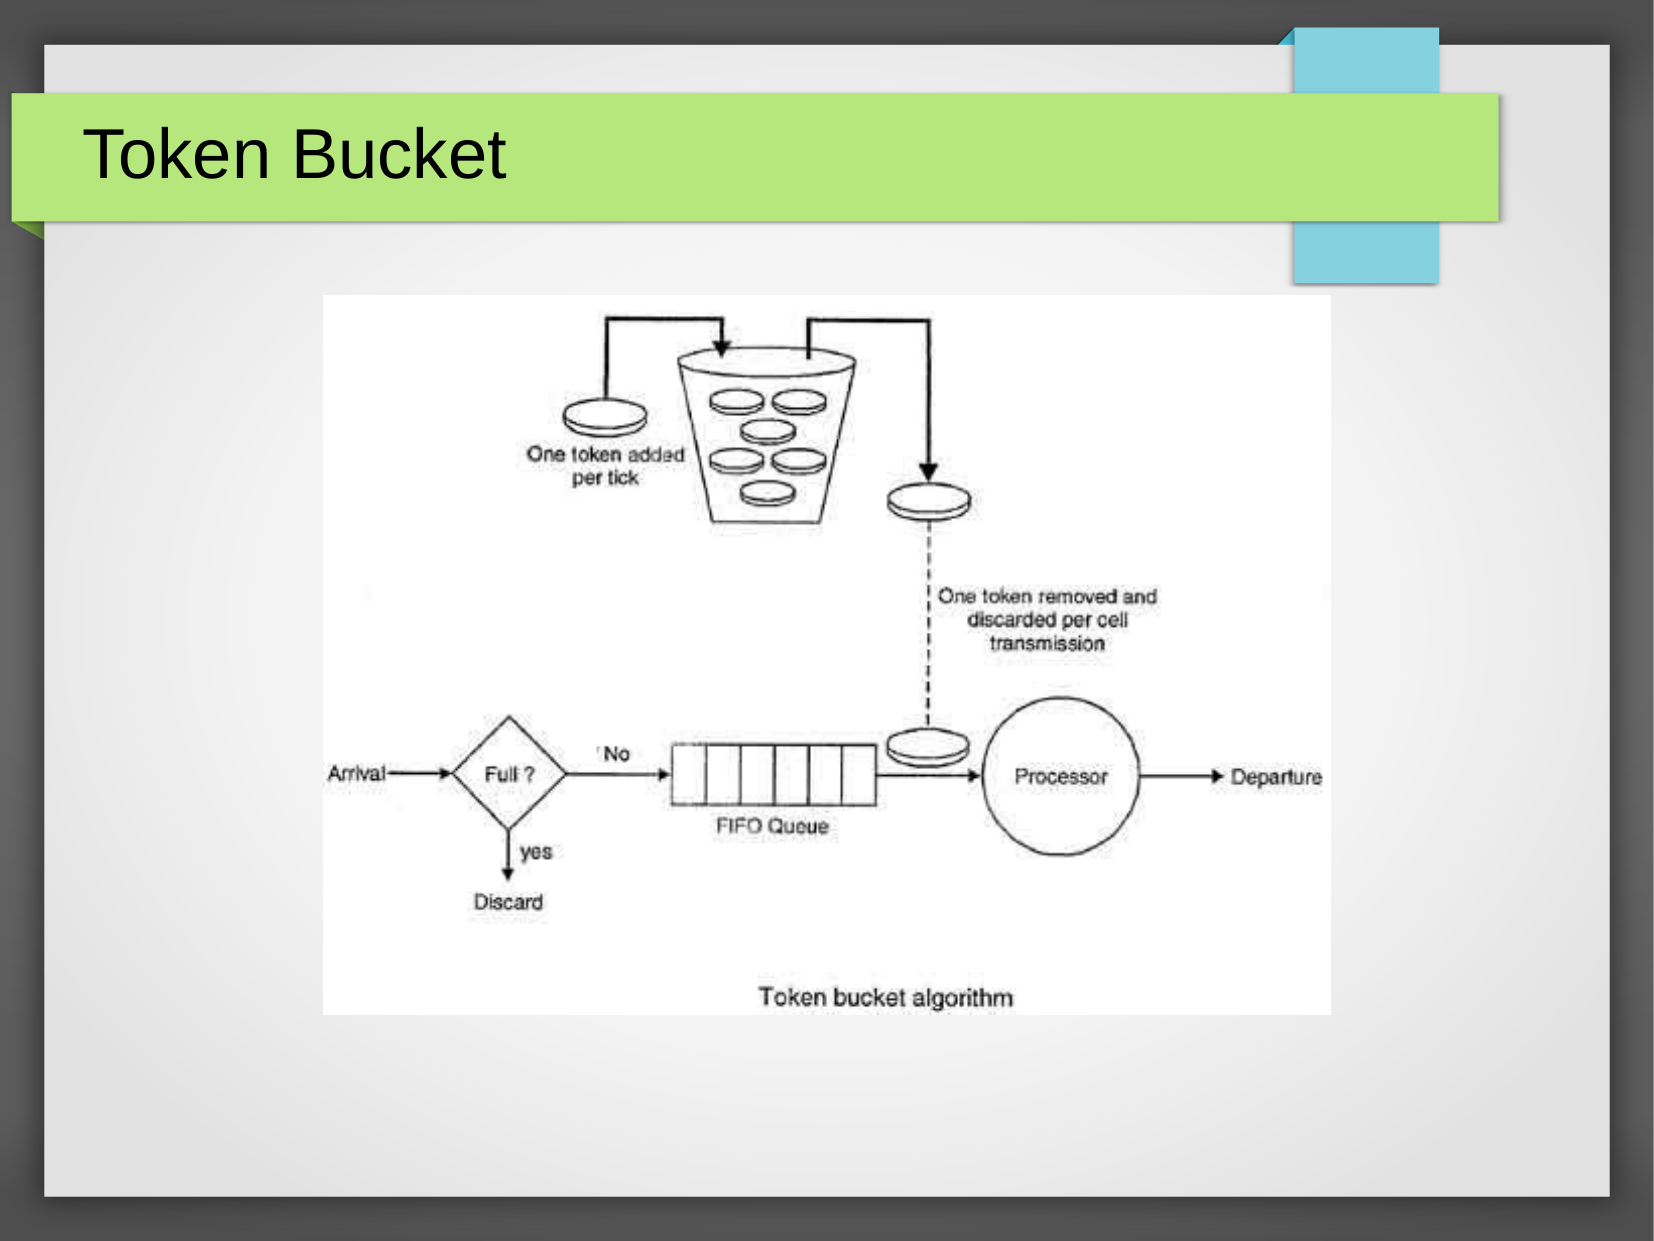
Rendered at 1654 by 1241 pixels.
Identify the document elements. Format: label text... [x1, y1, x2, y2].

title Token Bucket [82, 94, 1264, 213]
picture [0, 0, 1654, 1241]
